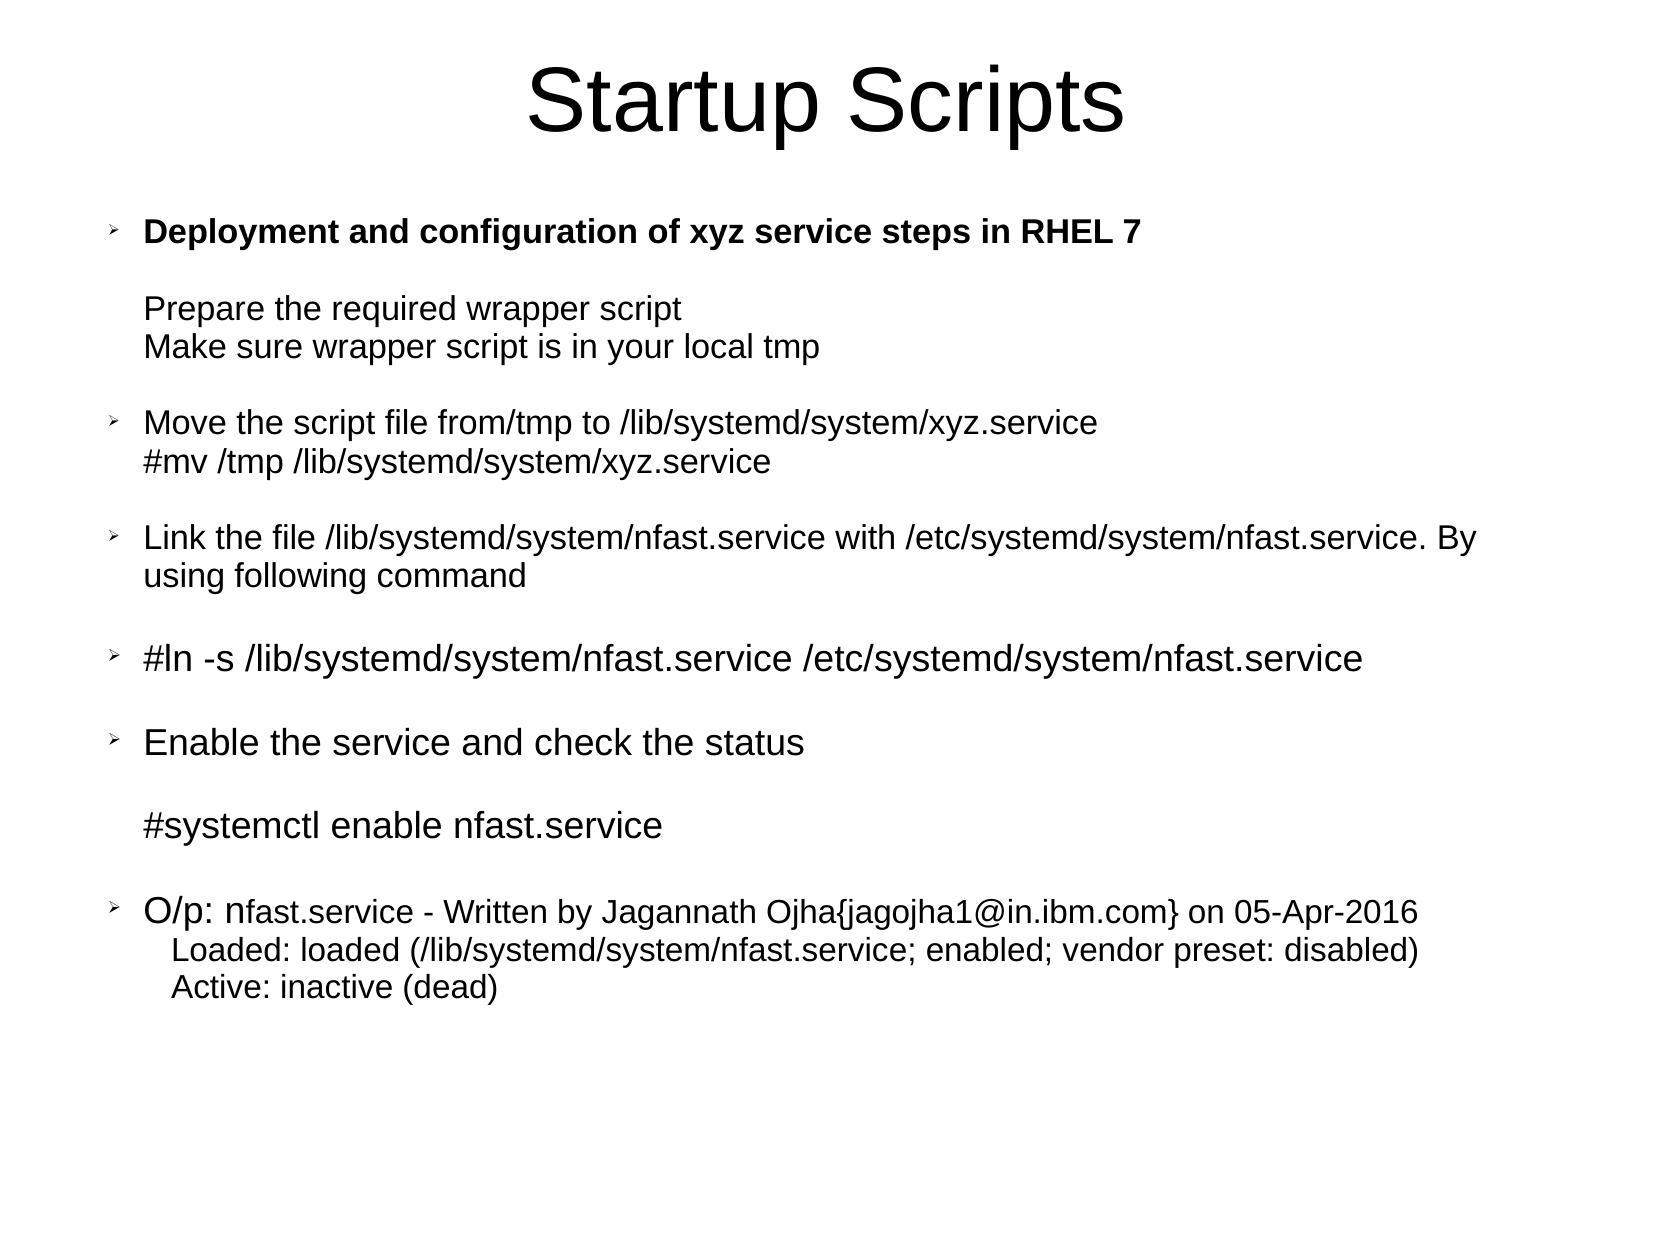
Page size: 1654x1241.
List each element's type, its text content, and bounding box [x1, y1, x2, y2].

title Startup Scripts [82, 0, 1571, 204]
text_box Deployment and configuration of xyz service steps in RHEL 7 Prepare the required wrapper script Make sure wrapper script is in your local tmp Move the script file from/tmp to /lib/systemd/system/xyz.service #mv /tmp /lib/systemd/system/xyz.service Link the file /lib/systemd/system/nfast.service with /etc/systemd/system/nfast.service. By using following command #ln -s /lib/systemd/system/nfast.service /etc/systemd/system/nfast.service Enable the service and check the status #systemctl enable nfast.service O/p: nfast.service - Written by Jagannath Ojha{jagojha1@in.ibm.com} on 05-Apr-2016 Loaded: loaded (/lib/systemd/system/nfast.service; enabled; vendor preset: disabled) Active: inactive (dead) [93, 205, 1519, 1013]
